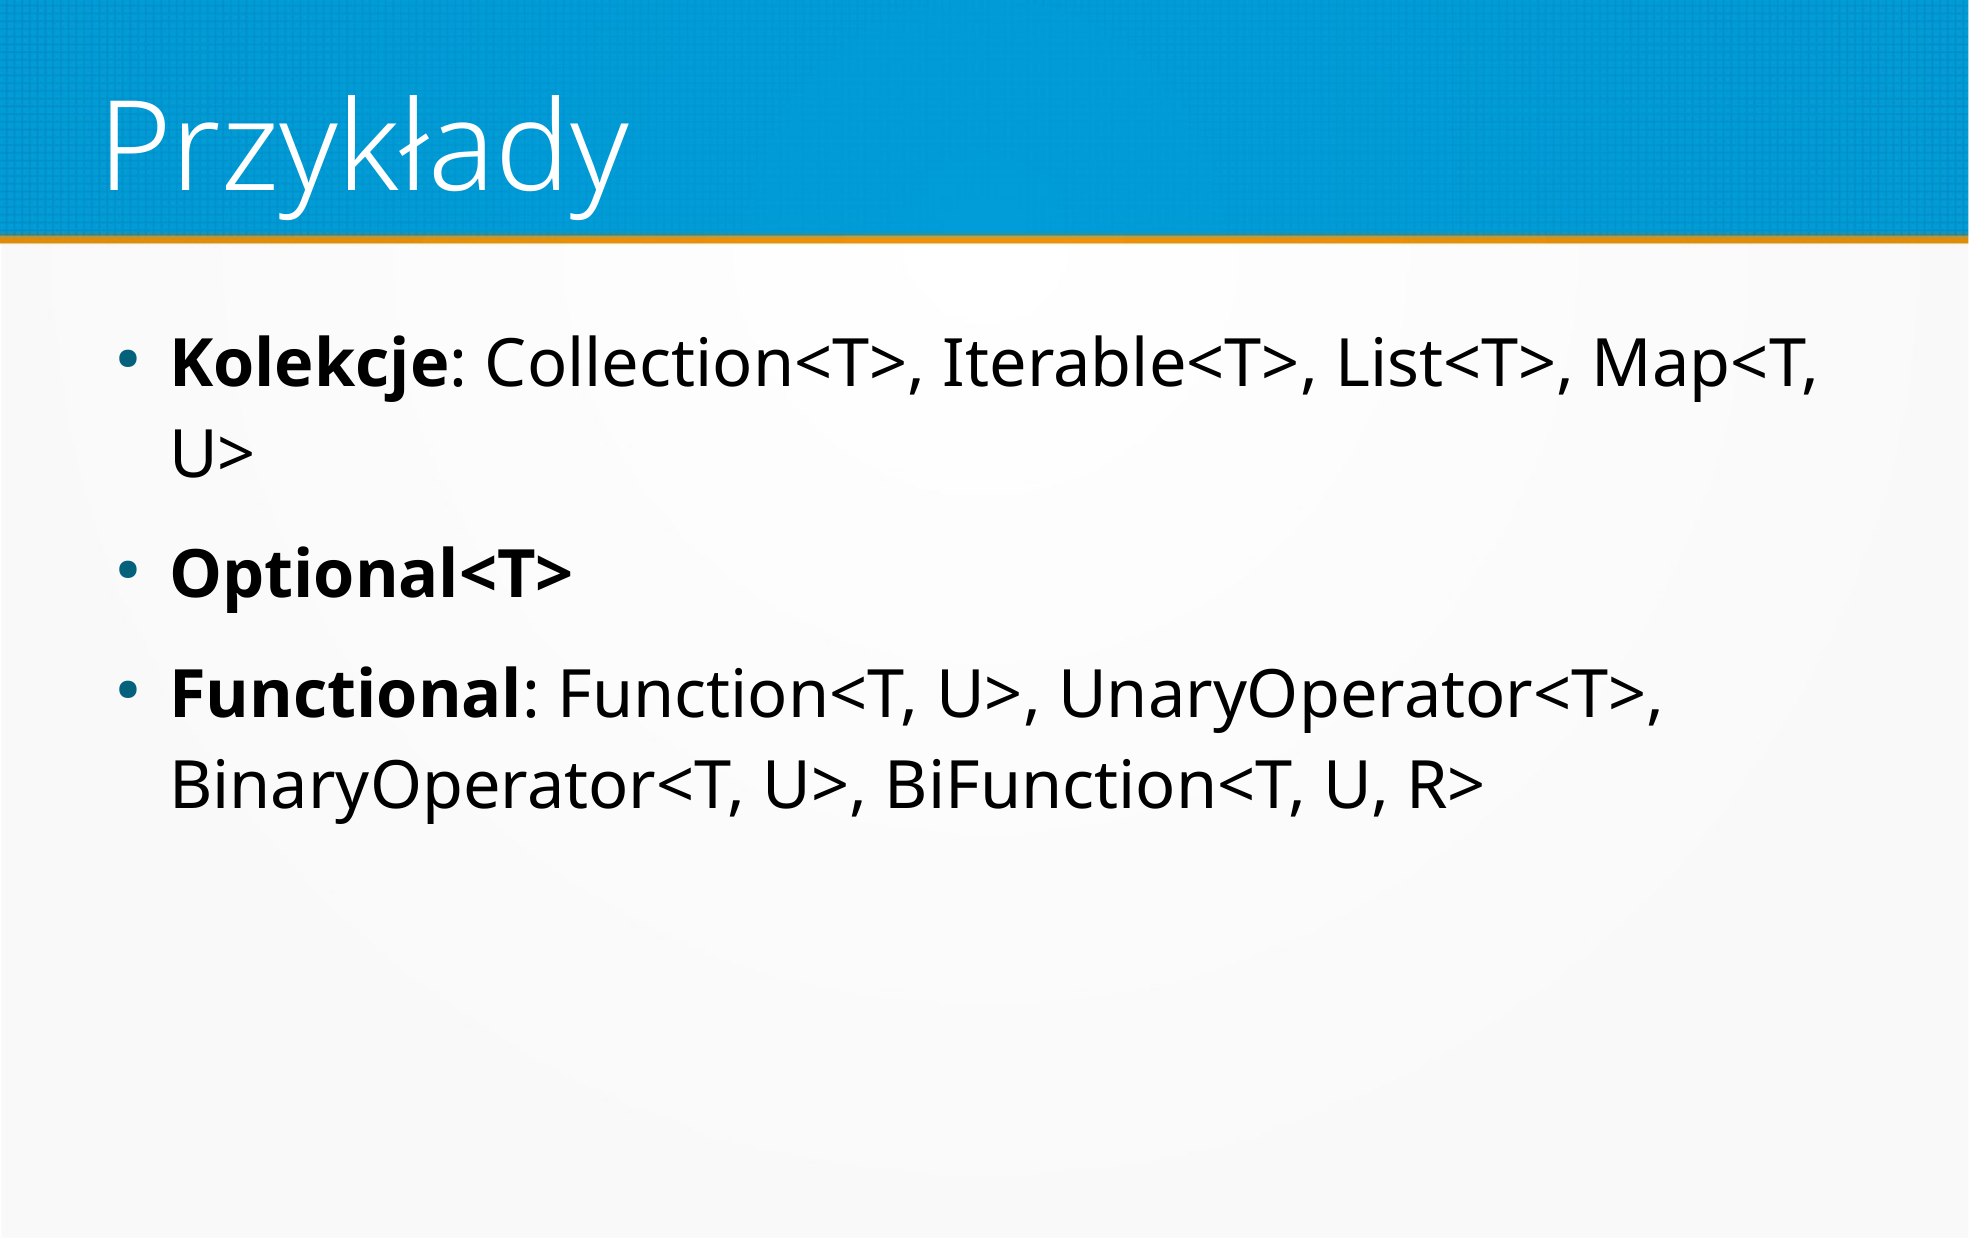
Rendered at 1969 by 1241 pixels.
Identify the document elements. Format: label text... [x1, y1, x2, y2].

list Kolekcje: Collection<T>, Iterable<T>, List<T>, Map<T, U> Optional<T> Functional: Function<T, U>, UnaryOperator<T>, BinaryOperator<T, U>, BiFunction<T, U, R> [98, 315, 1861, 1081]
picture [0, 233, 1969, 1241]
title Przykłady [98, 19, 1870, 227]
